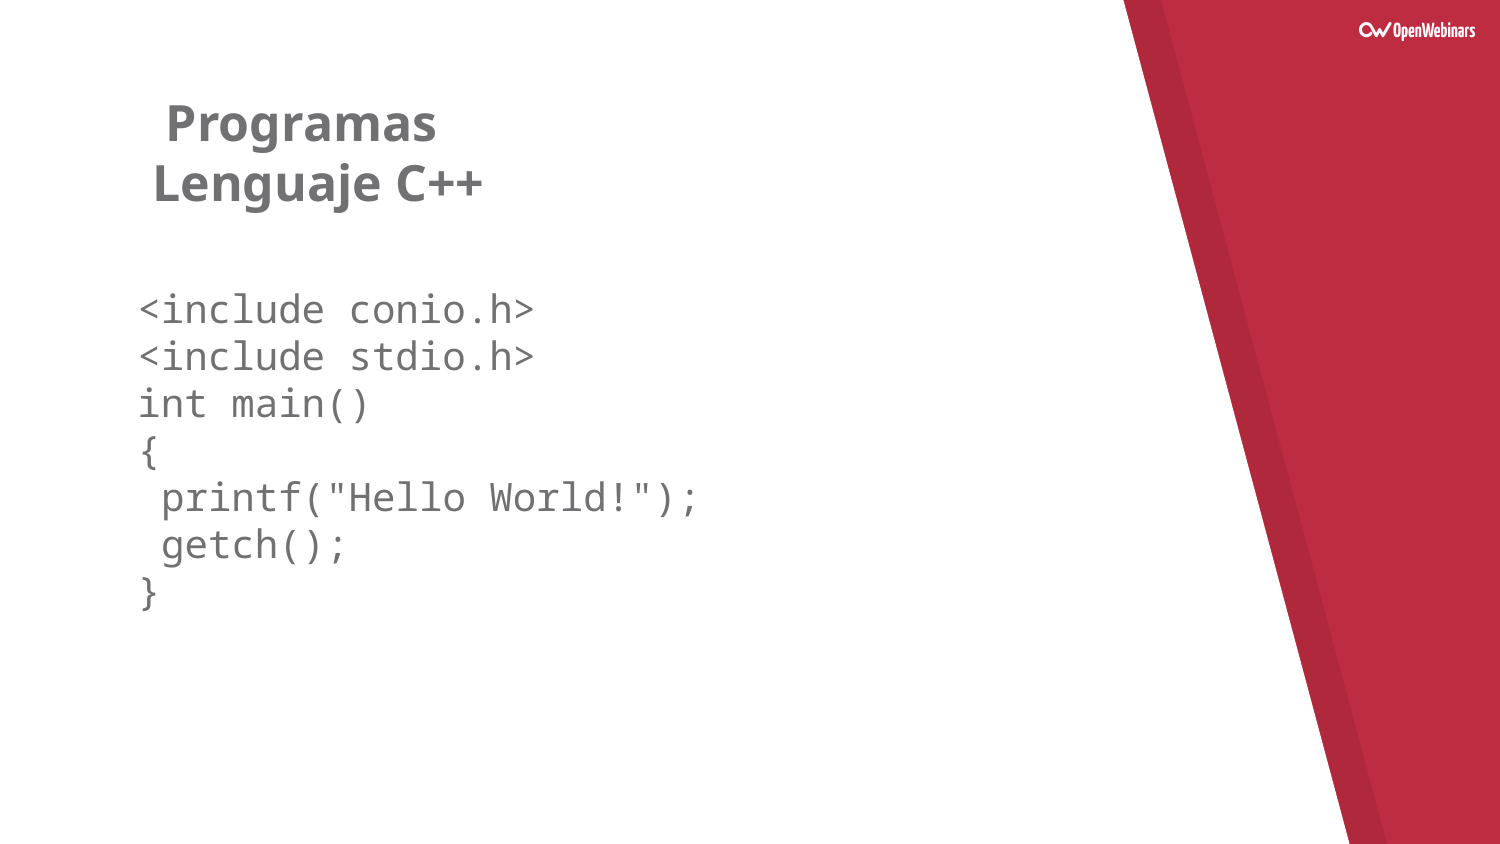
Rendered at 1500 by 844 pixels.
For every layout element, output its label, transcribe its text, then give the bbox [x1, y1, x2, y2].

list <include conio.h> <include stdio.h> int main() { printf("Hello World!"); getch(); } [137, 246, 1011, 617]
picture [1359, 22, 1475, 41]
title Programas Lenguaje C++ [137, 146, 1011, 227]
